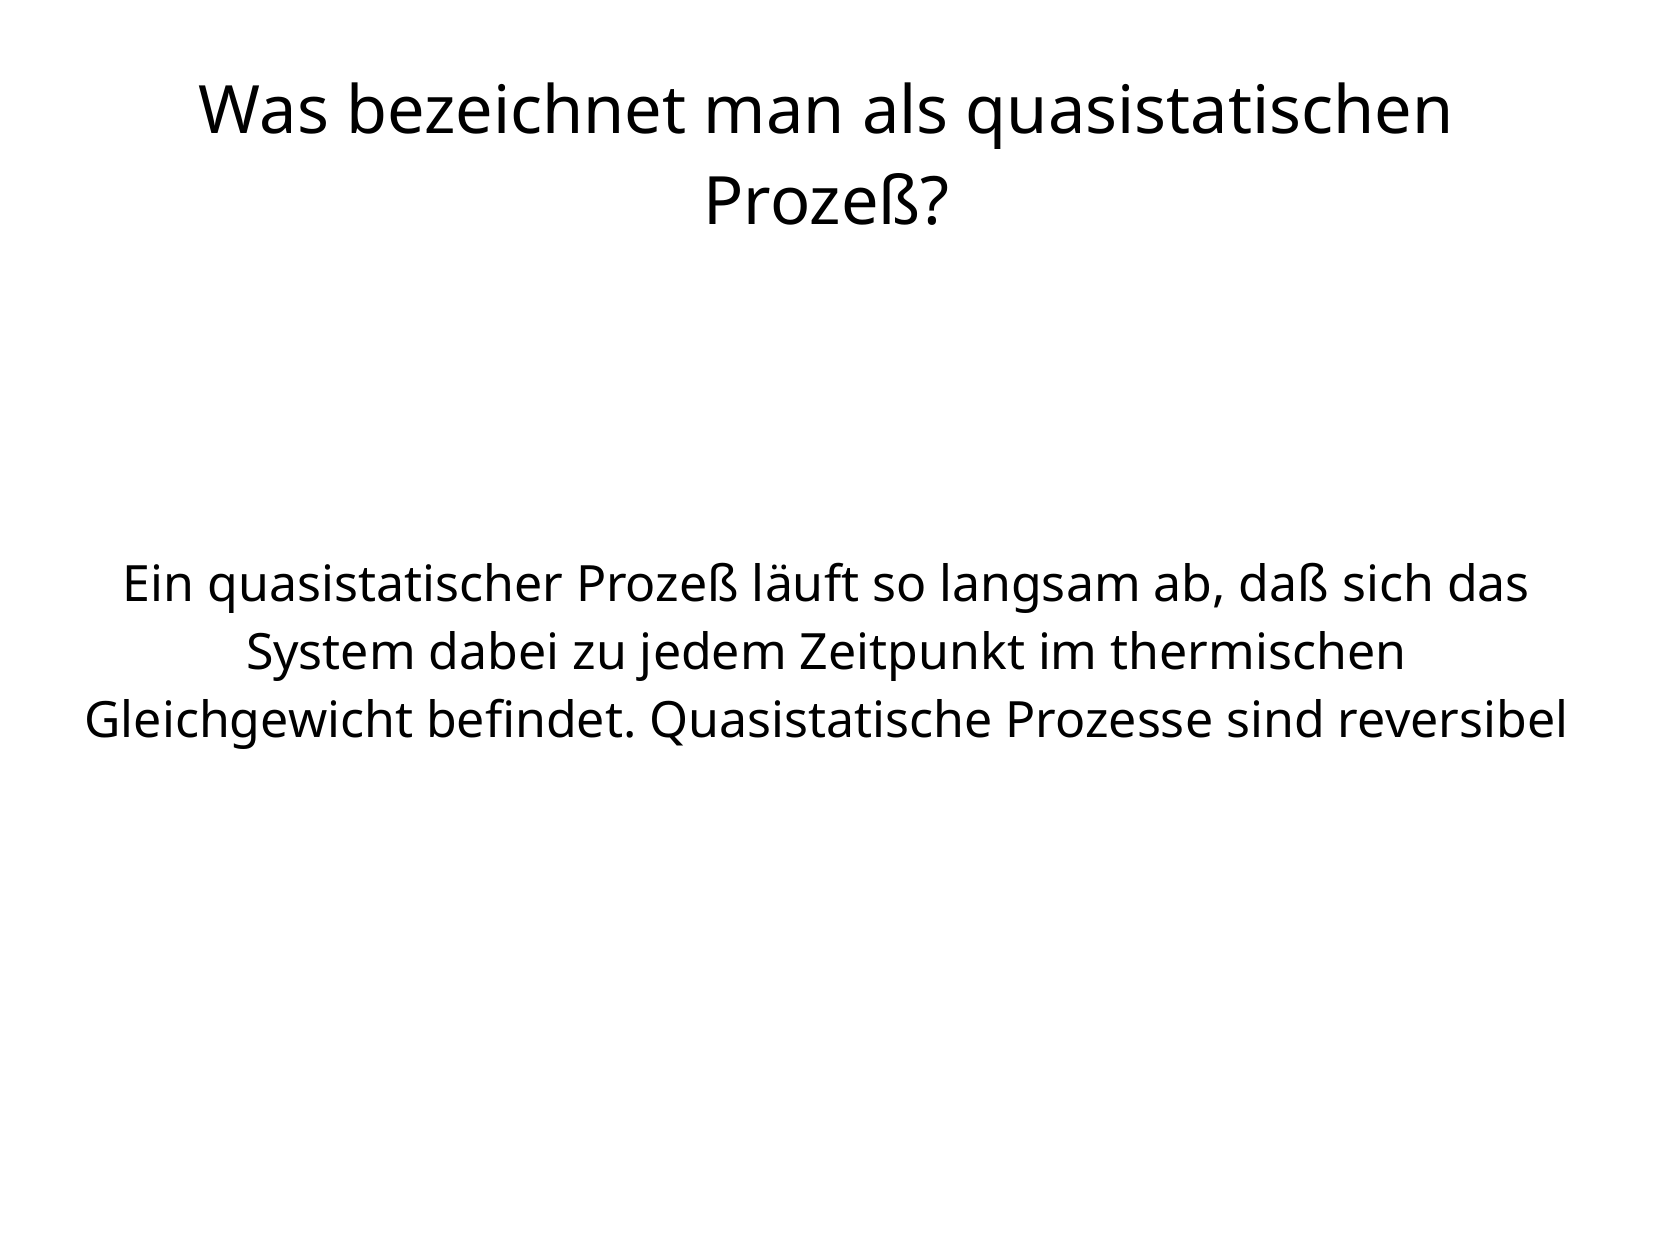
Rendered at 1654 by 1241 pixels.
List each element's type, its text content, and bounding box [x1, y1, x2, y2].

title Was bezeichnet man als quasistatischen Prozeß? [82, 49, 1571, 257]
subtitle Ein quasistatischer Prozeß läuft so langsam ab, daß sich das System dabei zu jedem Zeitpunkt im thermischen Gleichgewicht befindet. Quasistatische Prozesse sind reversibel [82, 290, 1571, 1010]
